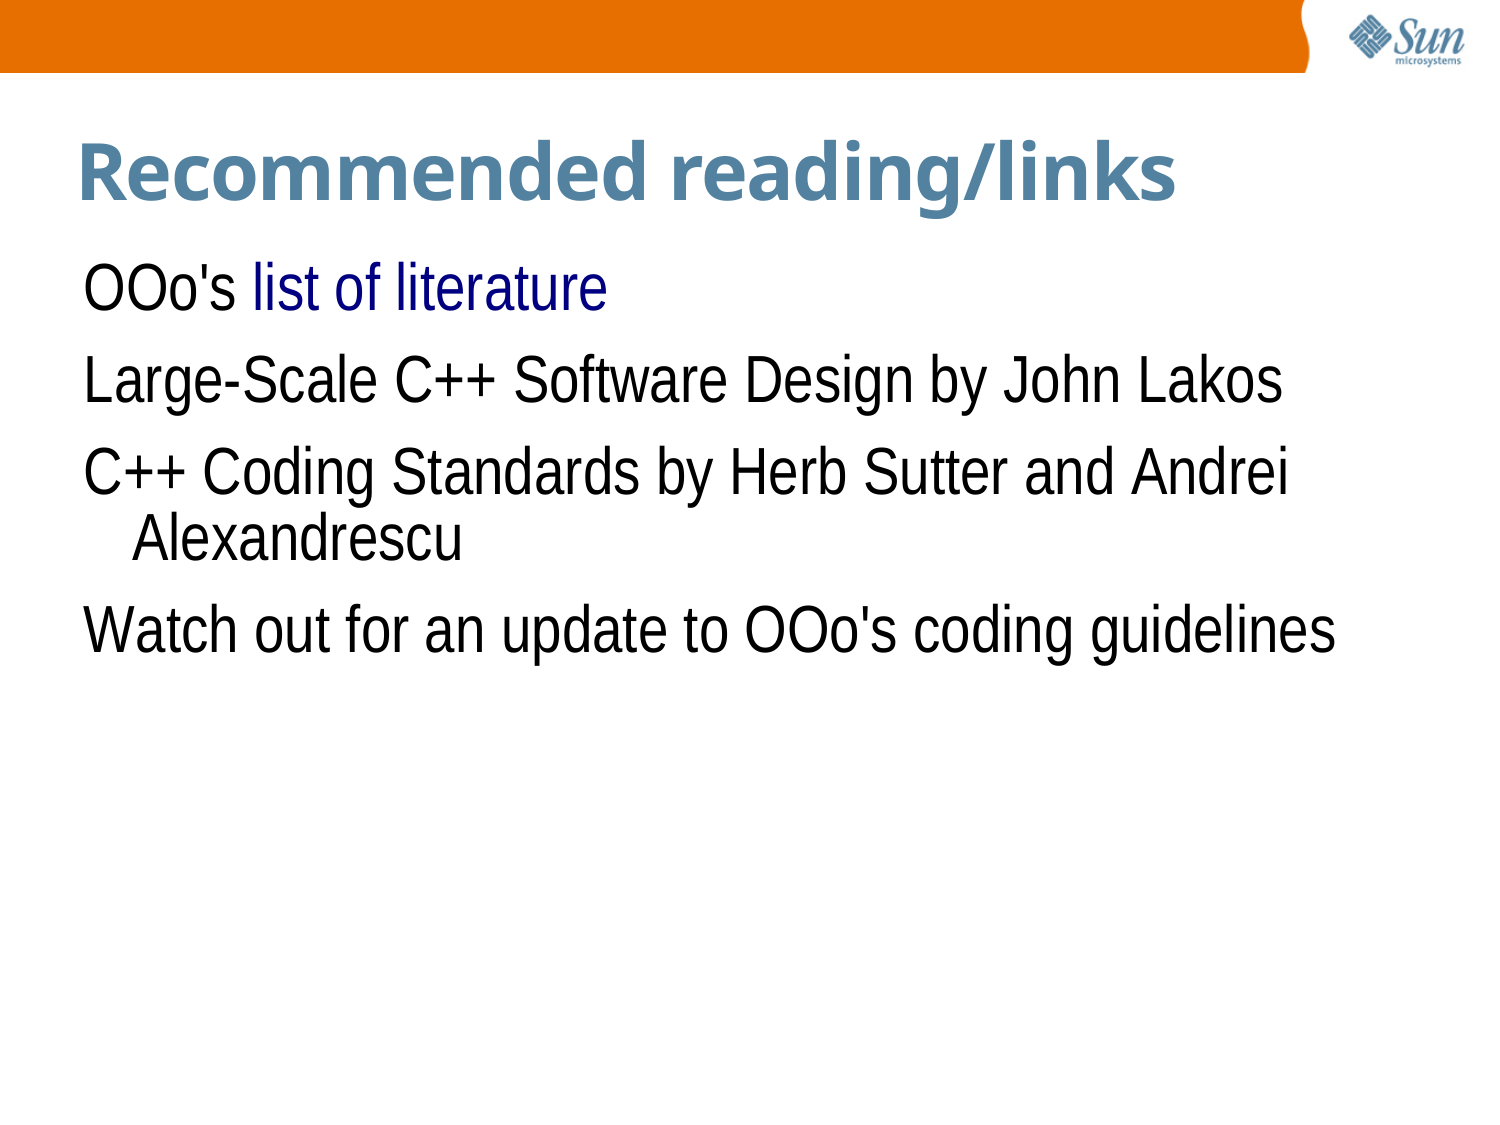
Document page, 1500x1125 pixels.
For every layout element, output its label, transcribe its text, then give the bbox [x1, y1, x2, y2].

title Recommended reading/links [75, 123, 1437, 232]
list OOo's list of literature Large-Scale C++ Software Design by John Lakos C++ Coding Standards by Herb Sutter and Andrei Alexandrescu Watch out for an update to OOo's coding guidelines [64, 258, 1401, 1062]
picture [0, 0, 1500, 73]
